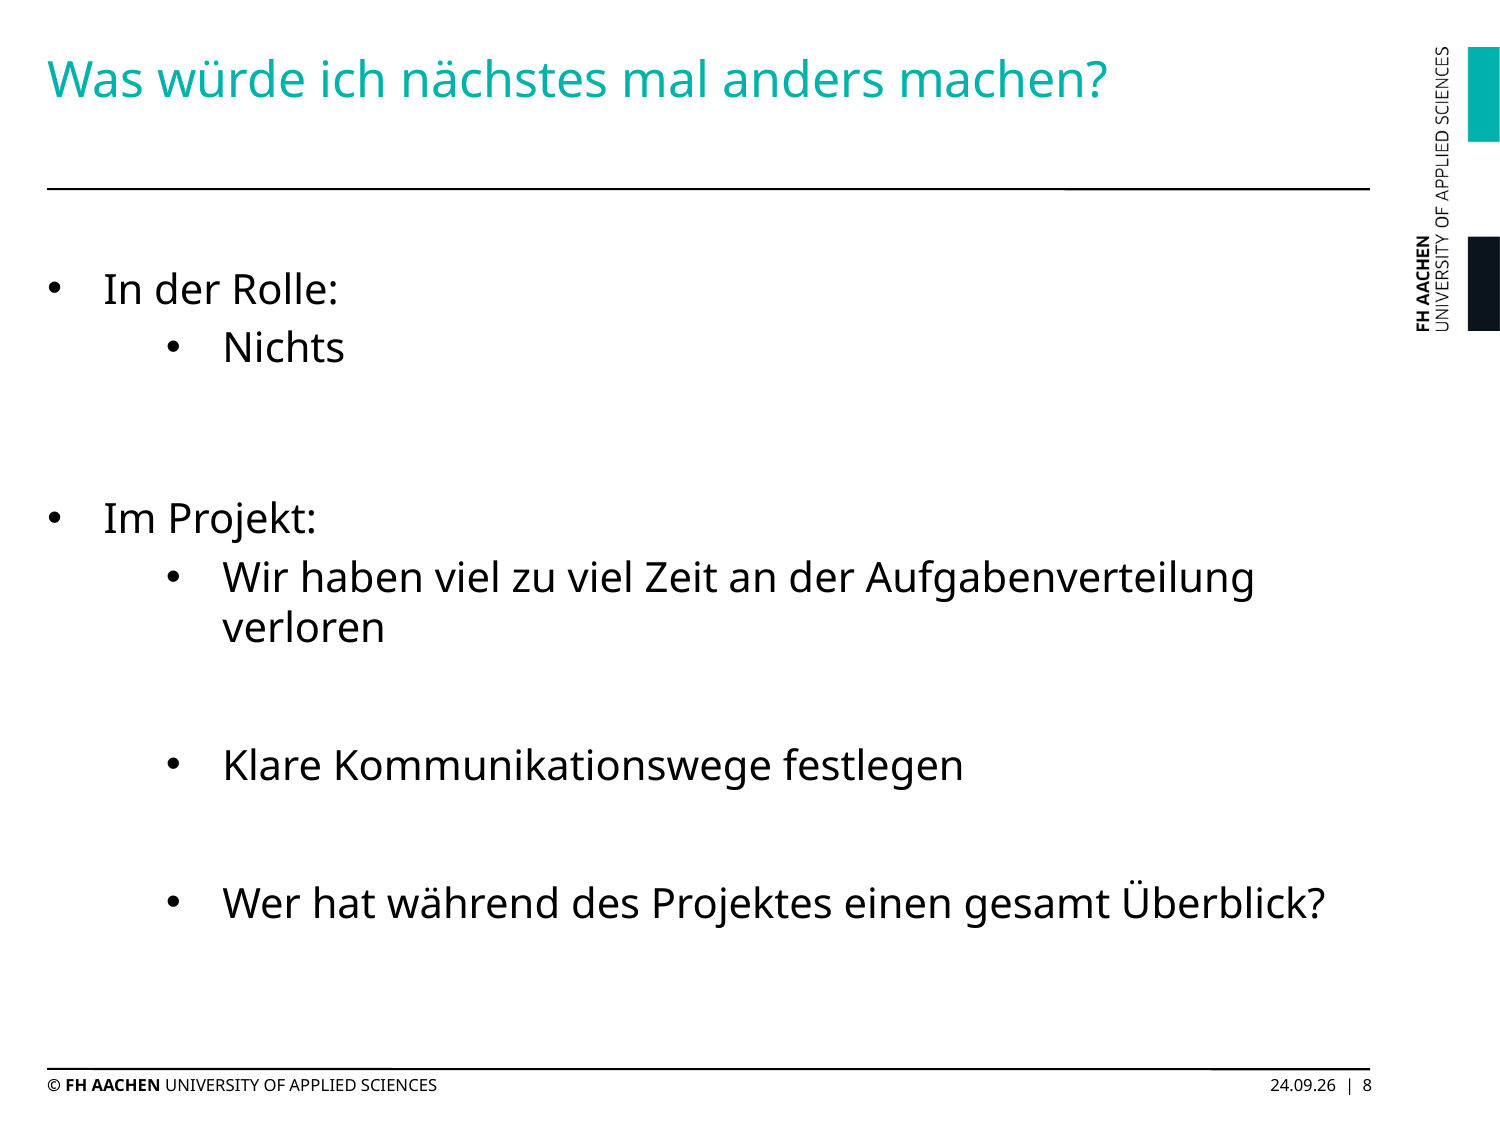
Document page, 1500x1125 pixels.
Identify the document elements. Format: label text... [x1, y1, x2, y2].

list In der Rolle: Nichts Im Projekt: Wir haben viel zu viel Zeit an der Aufgabenverteilung verloren Klare Kommunikationswege festlegen Wer hat während des Projektes einen gesamt Überblick? [47, 212, 1371, 1040]
picture [1404, 47, 1500, 331]
title Was würde ich nächstes mal anders machen? [47, 47, 1371, 166]
